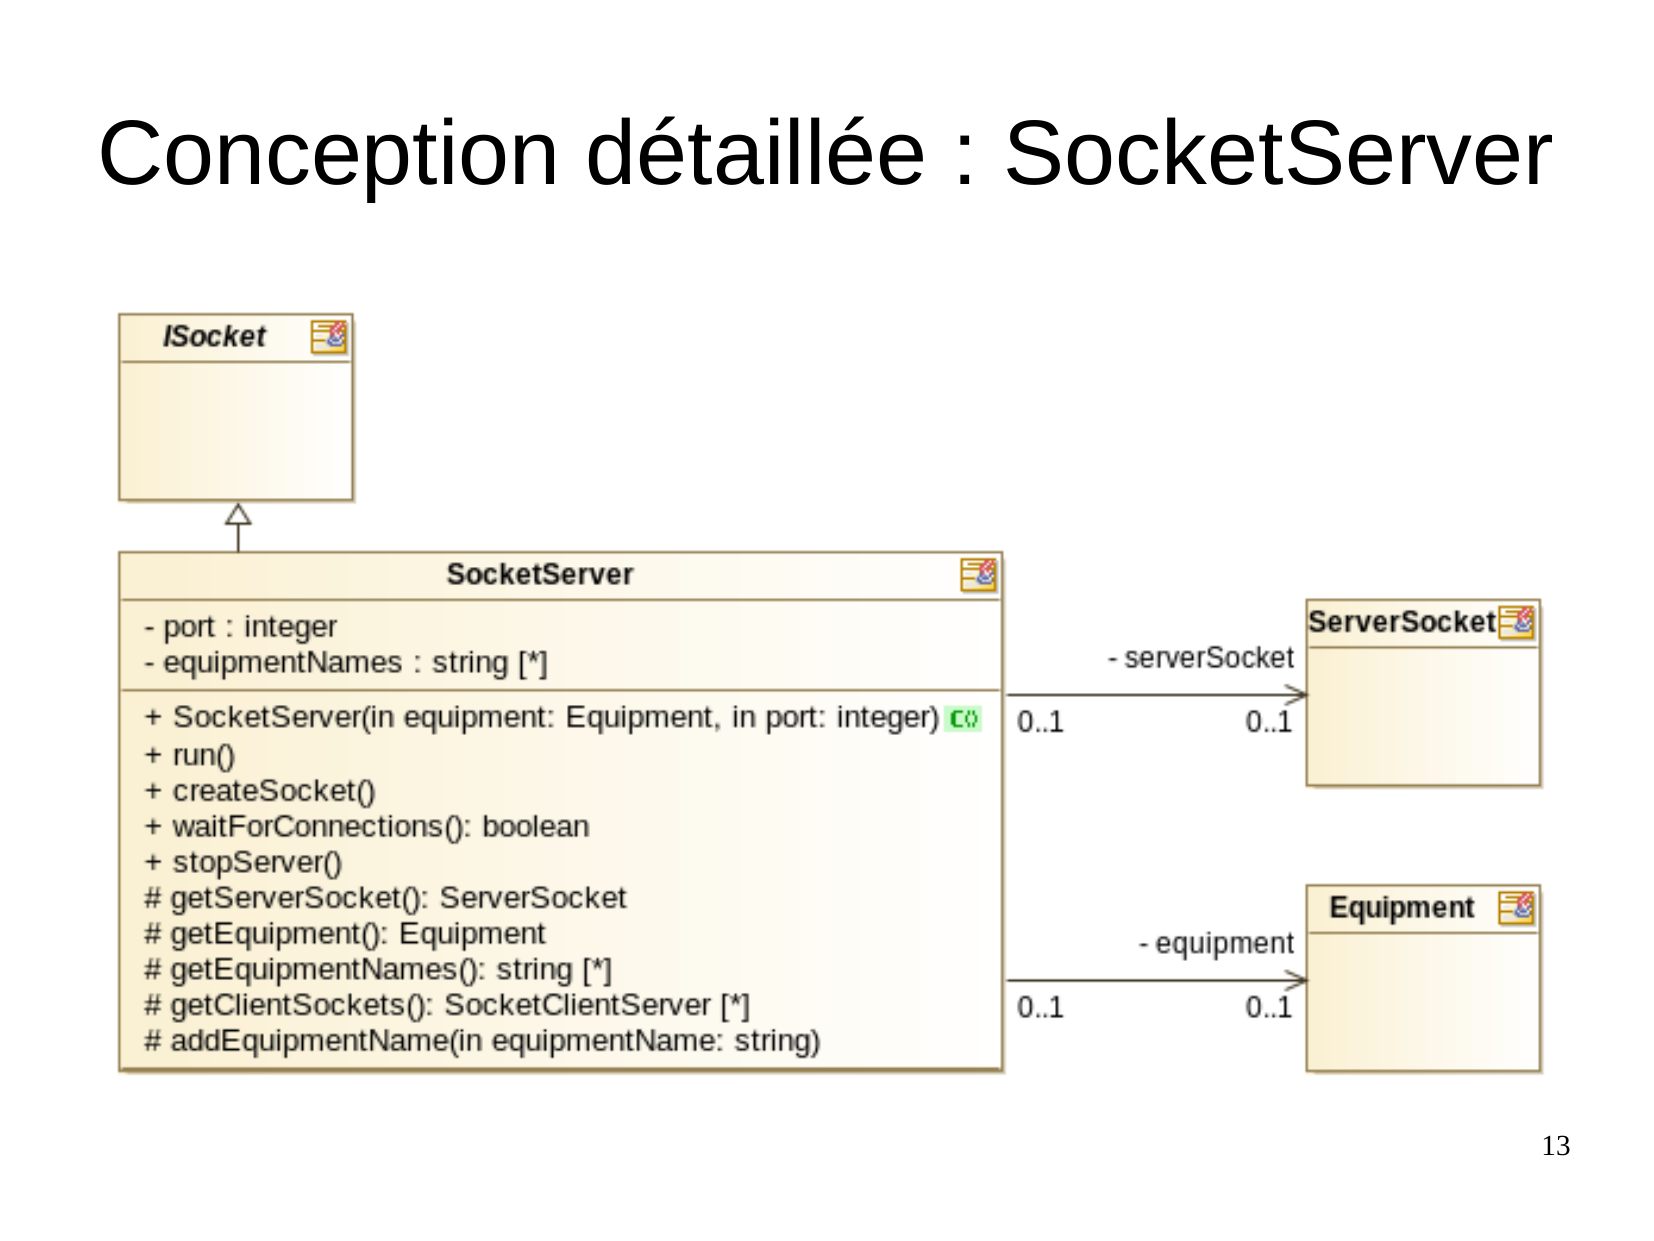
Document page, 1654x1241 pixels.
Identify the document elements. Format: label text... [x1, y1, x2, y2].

picture [95, 290, 1568, 1099]
title Conception détaillée : SocketServer [82, 49, 1571, 257]
